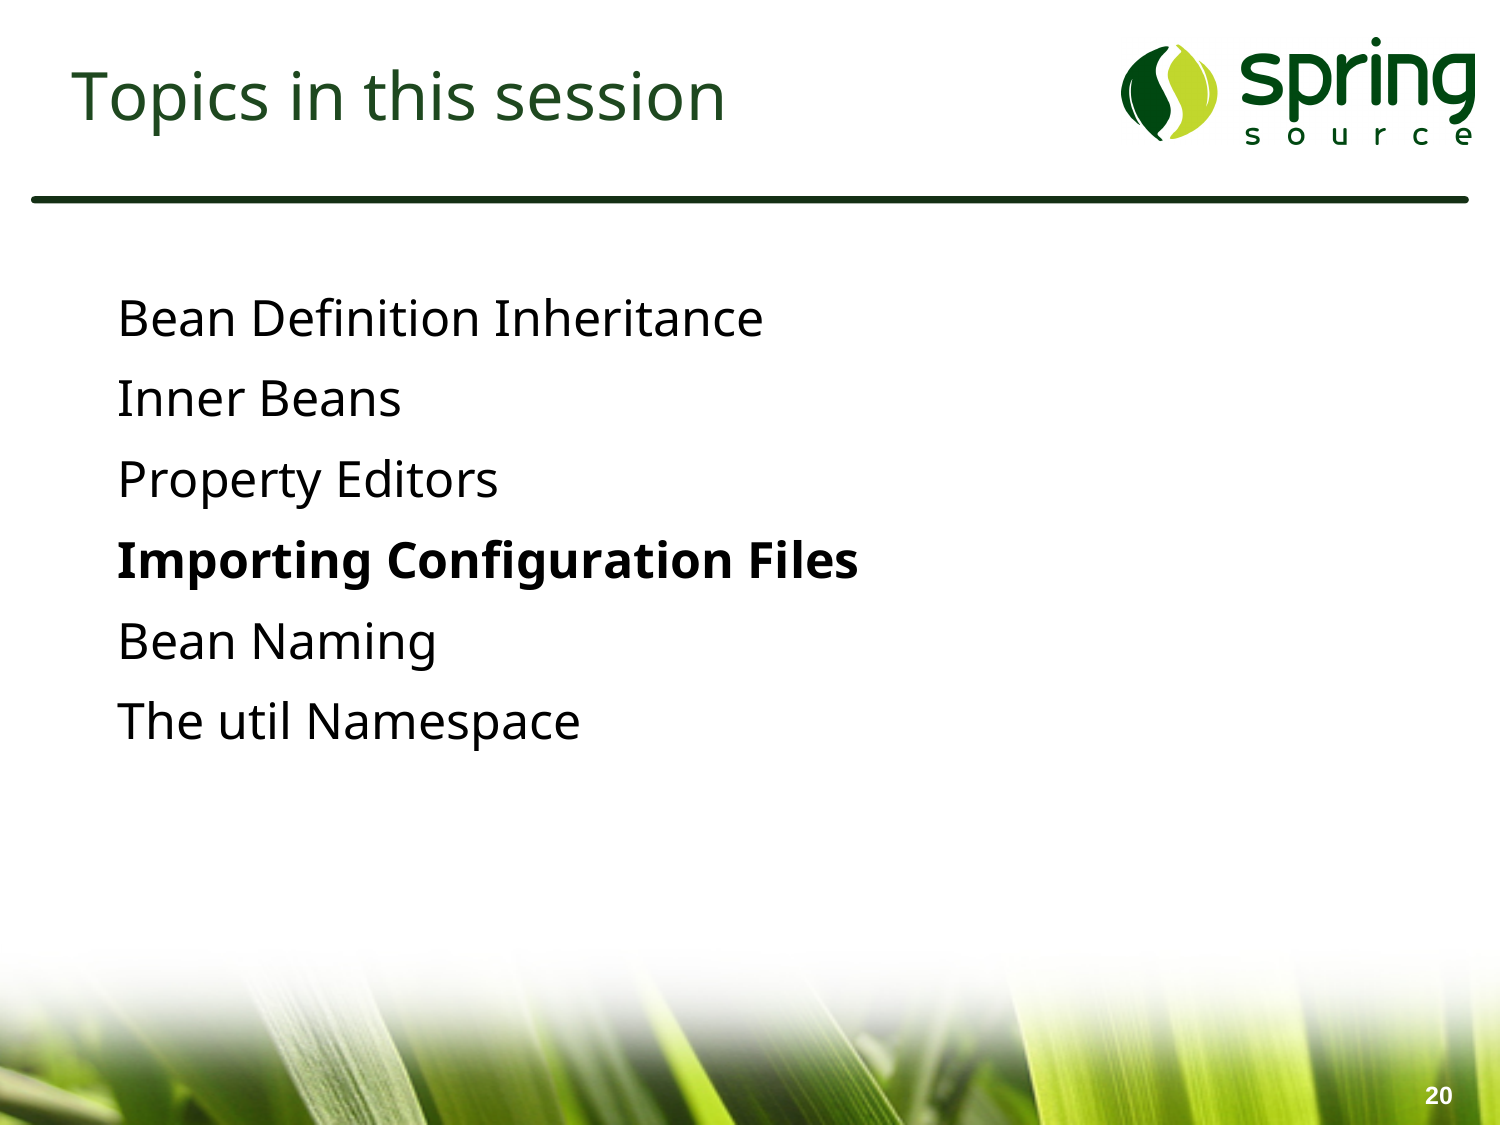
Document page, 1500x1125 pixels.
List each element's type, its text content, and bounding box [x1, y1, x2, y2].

picture [0, 944, 1500, 1125]
title Topics in this session [56, 13, 1089, 176]
list Bean Definition Inheritance Inner Beans Property Editors Importing Configuration Files Bean Naming The util Namespace [103, 275, 1394, 938]
picture [1121, 37, 1475, 145]
